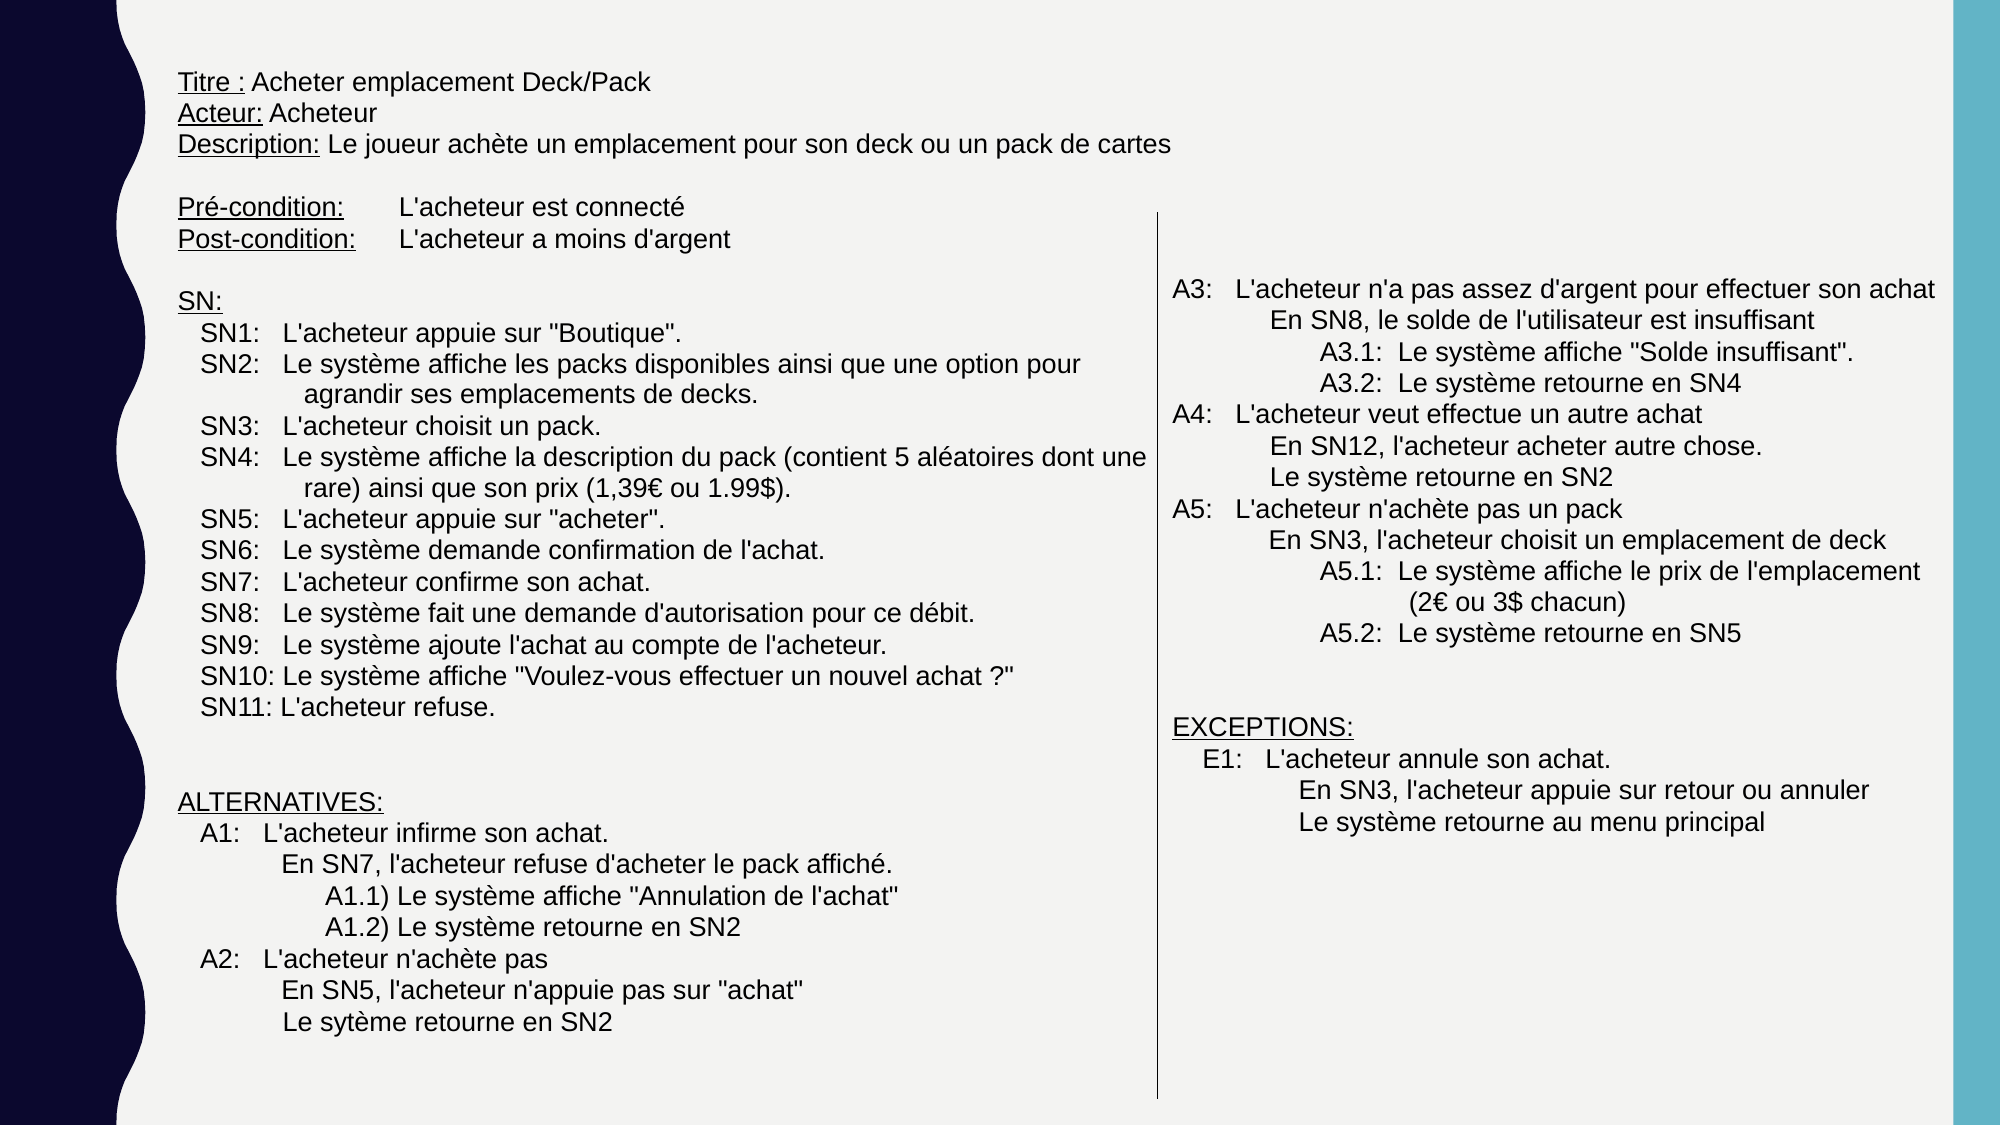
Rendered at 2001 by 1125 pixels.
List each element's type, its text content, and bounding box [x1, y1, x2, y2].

text_box Titre : Acheter emplacement Deck/Pack Acteur: Acheteur Description: Le joueur achète un emplacement pour son deck ou un pack de cartes Pré-condition: L'acheteur est connecté Post-condition: L'acheteur a moins d'argent SN: SN1: L'acheteur appuie sur "Boutique". SN2: Le système affiche les packs disponibles ainsi que une option pour agrandir ses emplacements de decks. SN3: L'acheteur choisit un pack. SN4: Le système affiche la description du pack (contient 5 aléatoires dont une rare) ainsi que son prix (1,39€ ou 1.99$). SN5: L'acheteur appuie sur "acheter". SN6: Le système demande confirmation de l'achat. SN7: L'acheteur confirme son achat. SN8: Le système fait une demande d'autorisation pour ce débit. SN9: Le système ajoute l'achat au compte de l'acheteur. SN10: Le système affiche "Voulez-vous effectuer un nouvel achat ?" SN11: L'acheteur refuse. ALTERNATIVES: A1: L'acheteur infirme son achat. En SN7, l'acheteur refuse d'acheter le pack affiché. A1.1) Le système affiche "Annulation de l'achat" A1.2) Le système retourne en SN2 A2: L'acheteur n'achète pas En SN5, l'acheteur n'appuie pas sur "achat" Le sytème retourne en SN2 [162, 59, 1193, 1125]
text_box A3: L'acheteur n'a pas assez d'argent pour effectuer son achat En SN8, le solde de l'utilisateur est insuffisant A3.1: Le système affiche "Solde insuffisant". A3.2: Le système retourne en SN4 A4: L'acheteur veut effectue un autre achat En SN12, l'acheteur acheter autre chose. Le système retourne en SN2 A5: L'acheteur n'achète pas un pack En SN3, l'acheteur choisit un emplacement de deck A5.1: Le système affiche le prix de l'emplacement (2€ ou 3$ chacun) A5.2: Le système retourne en SN5 EXCEPTIONS: E1: L'acheteur annule son achat. En SN3, l'acheteur appuie sur retour ou annuler Le système retourne au menu principal [1158, 266, 1961, 1063]
